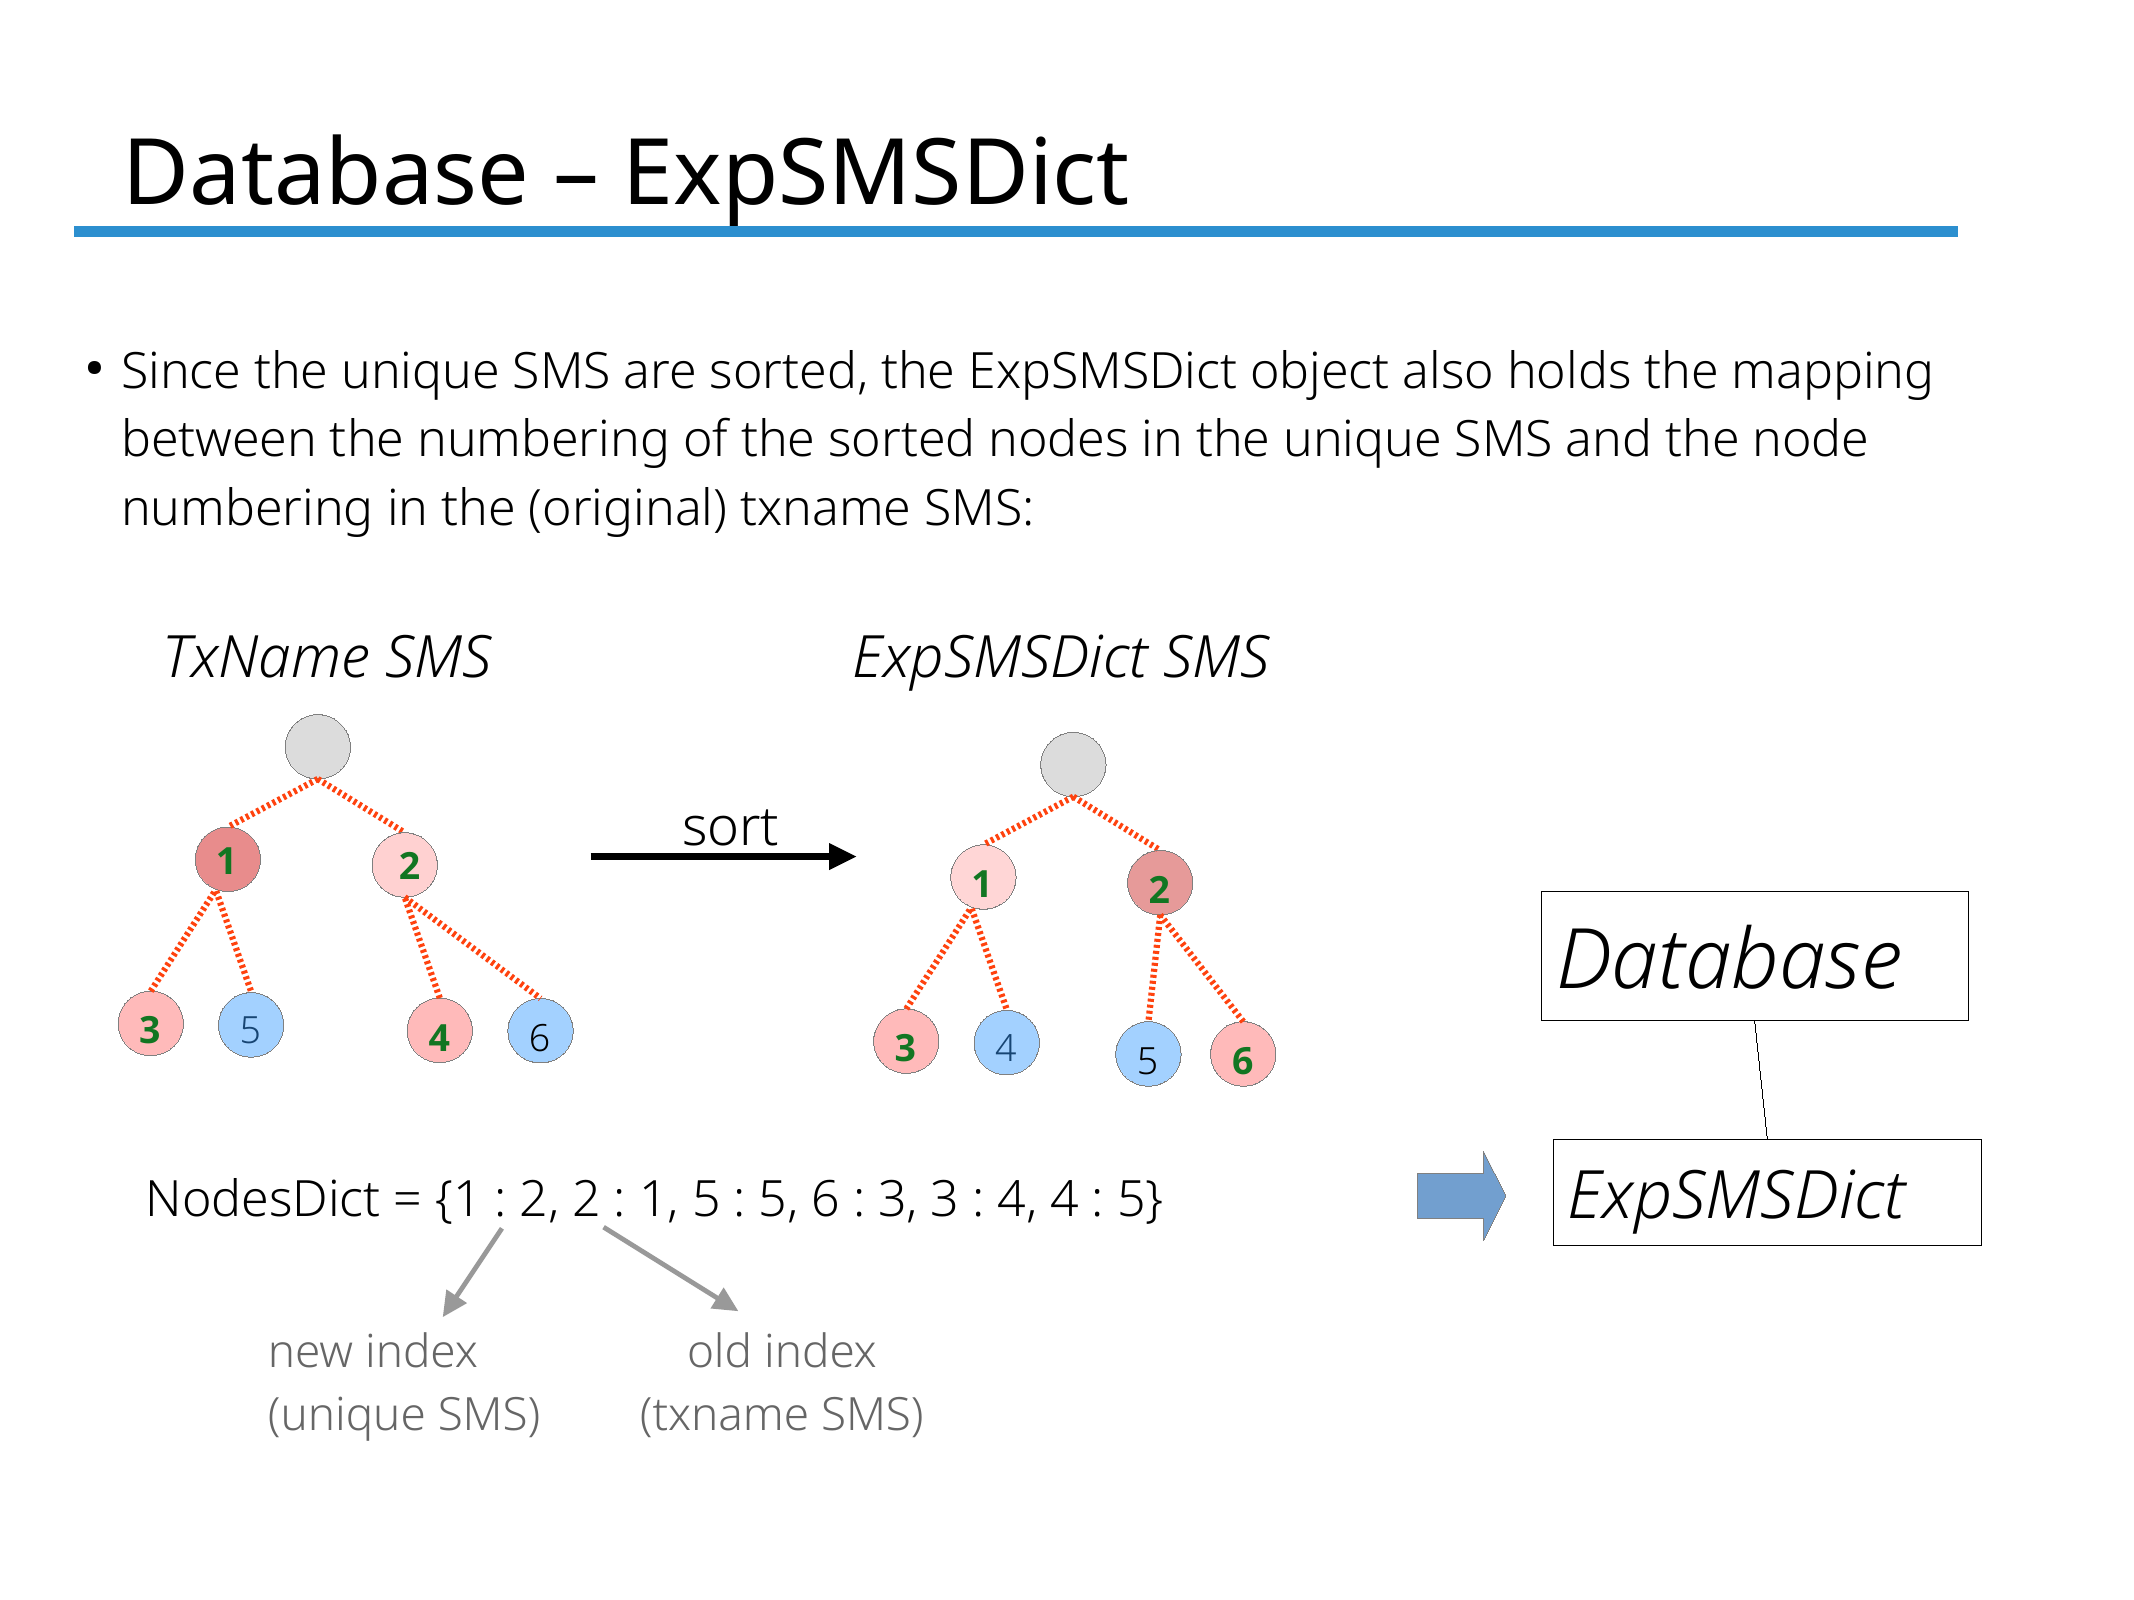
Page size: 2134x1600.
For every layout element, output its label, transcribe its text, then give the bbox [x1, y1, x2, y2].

text_box ExpSMSDict SMS [838, 608, 1359, 709]
text_box [218, 992, 284, 1058]
text_box [285, 714, 351, 779]
text_box NodesDict = {1 : 2, 2 : 1, 5 : 5, 6 : 3, 3 : 4, 4 : 5} [131, 1155, 1388, 1229]
text_box 5 [224, 1045, 237, 1055]
text_box ExpSMSDict [1553, 1139, 1982, 1233]
text_box [507, 1011, 514, 1050]
text_box [133, 991, 168, 996]
text_box 2 [1133, 856, 1190, 915]
text_box [118, 1005, 124, 1042]
text_box Since the unique SMS are sorted, the ExpSMSDict object also holds the mapping between the numbering of the sorted nodes in the unique SMS and the node numbering in the (original) txname SMS: [70, 327, 2020, 532]
text_box 3 [879, 1014, 936, 1073]
text_box [1130, 1021, 1167, 1027]
text_box [1210, 1034, 1217, 1074]
text_box new index (unique SMS) [253, 1311, 588, 1433]
text_box 5 [268, 996, 279, 1006]
text_box [387, 892, 423, 898]
text_box [1127, 864, 1133, 901]
text_box sort [667, 779, 802, 858]
text_box 4 [1024, 1014, 1035, 1024]
text_box [195, 841, 201, 878]
text_box 5 [266, 1044, 279, 1055]
text_box [1141, 850, 1179, 856]
text_box [965, 844, 1002, 850]
text_box 4 [980, 1063, 993, 1073]
text_box 1 [956, 850, 1013, 909]
text_box [888, 1008, 924, 1014]
text_box 2 [384, 832, 440, 892]
text_box TxName SMS [147, 608, 562, 691]
text_box [407, 1011, 413, 1049]
text_box Database – ExpSMSDict [99, 89, 1155, 247]
text_box [873, 1023, 879, 1059]
text_box [1040, 732, 1107, 797]
text_box Database [1541, 891, 1969, 1004]
text_box [523, 998, 558, 1003]
text_box [1013, 863, 1017, 891]
text_box [974, 1010, 1040, 1075]
text_box [209, 886, 247, 892]
text_box [1417, 1151, 1506, 1241]
text_box [1225, 1021, 1262, 1027]
text_box old index (txname SMS) [625, 1311, 978, 1433]
text_box [950, 859, 956, 895]
text_box [257, 844, 261, 874]
text_box 6 [1217, 1027, 1273, 1086]
text_box 4 [413, 1003, 470, 1063]
text_box [422, 998, 458, 1003]
text_box 3 [124, 996, 181, 1055]
text_box 5 [1122, 1027, 1179, 1086]
text_box 6 [514, 1003, 571, 1063]
text_box 4 [980, 1014, 989, 1022]
text_box [1115, 1035, 1122, 1073]
text_box 4 [1021, 1061, 1035, 1073]
text_box 1 [201, 827, 257, 886]
text_box 5 [224, 996, 234, 1005]
text_box [372, 840, 384, 890]
